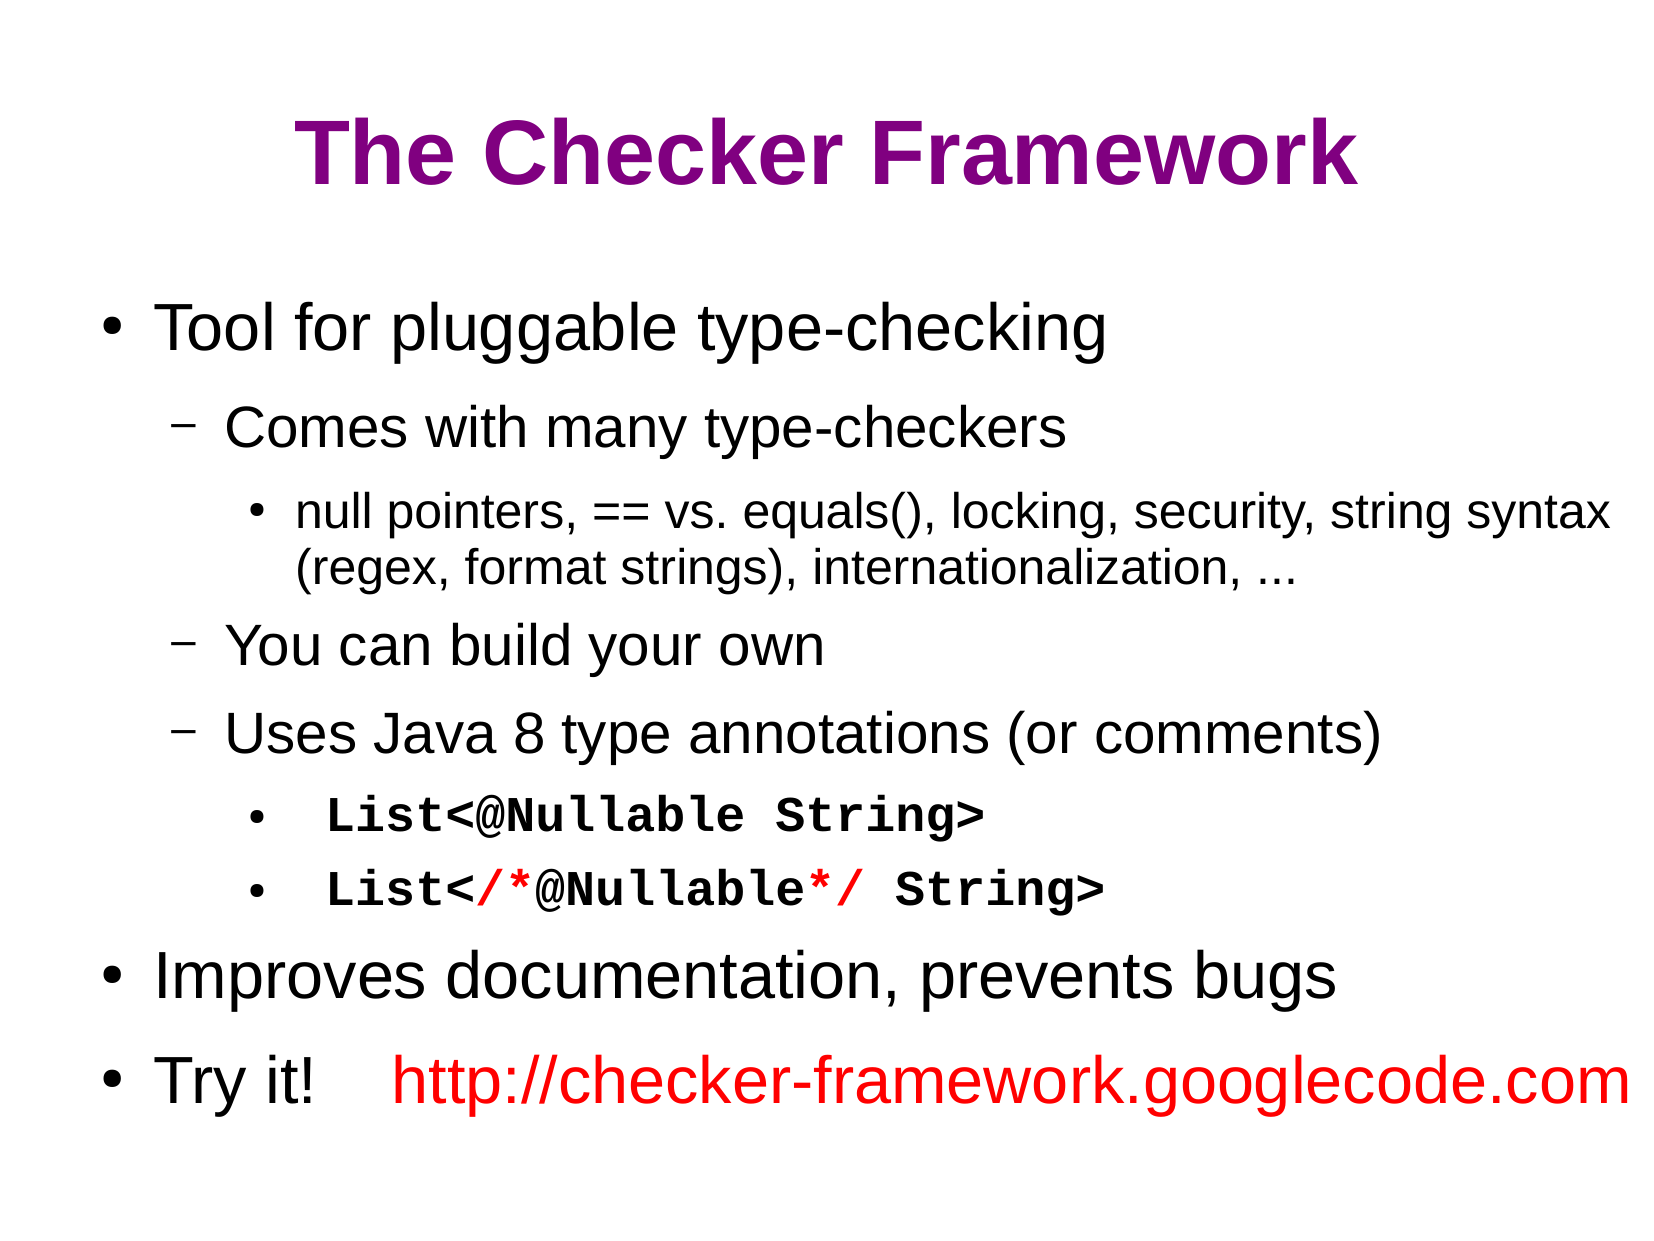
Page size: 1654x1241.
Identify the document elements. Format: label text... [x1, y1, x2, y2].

list Tool for pluggable type-checking Comes with many type-checkers null pointers, == vs. equals(), locking, security, string syntax (regex, format strings), internationalization, ... You can build your own Uses Java 8 type annotations (or comments) List<@Nullable String> List</*@Nullable*/ String> Improves documentation, prevents bugs Try it! http://checker-framework.googlecode.com [82, 290, 1654, 1201]
title The Checker Framework [82, 49, 1571, 257]
